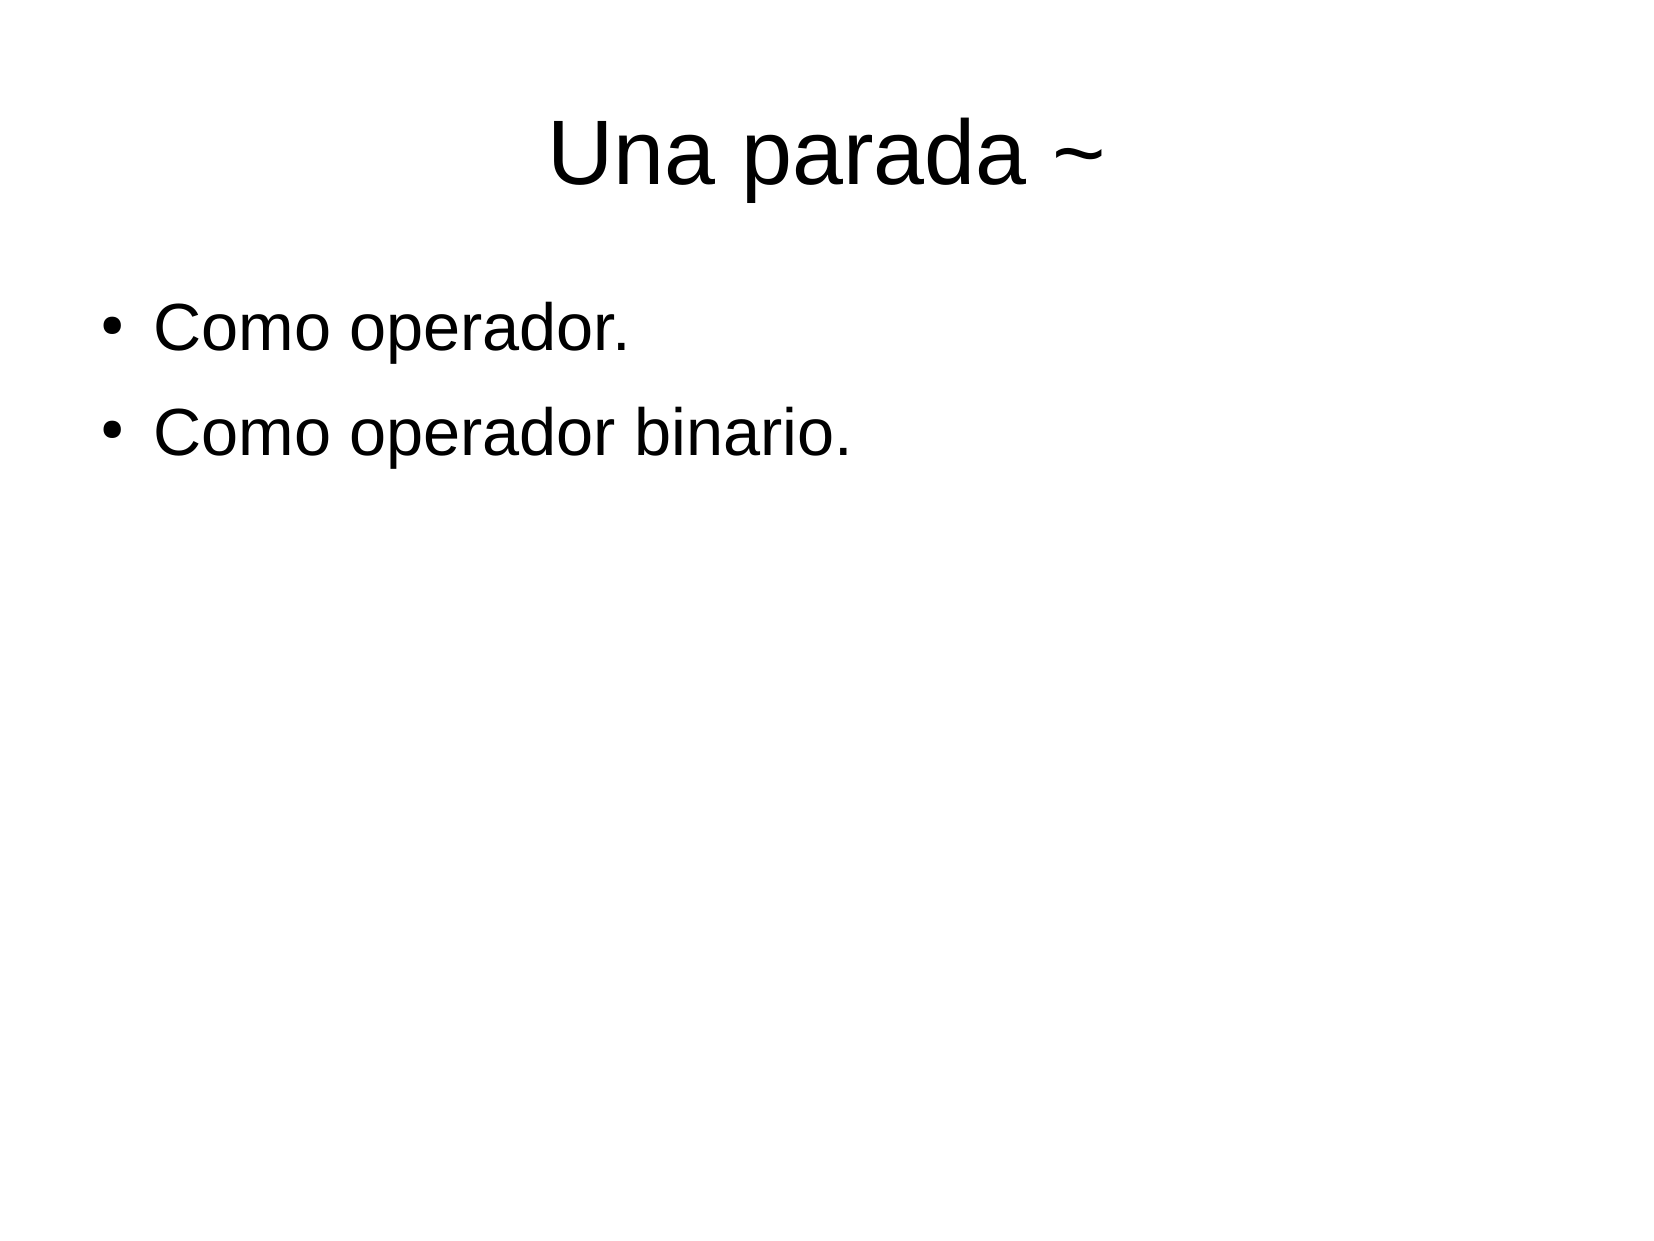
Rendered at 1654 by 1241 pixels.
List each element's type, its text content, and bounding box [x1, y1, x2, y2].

list Como operador. Como operador binario. [82, 290, 1538, 1010]
title Una parada ~ [82, 49, 1571, 257]
